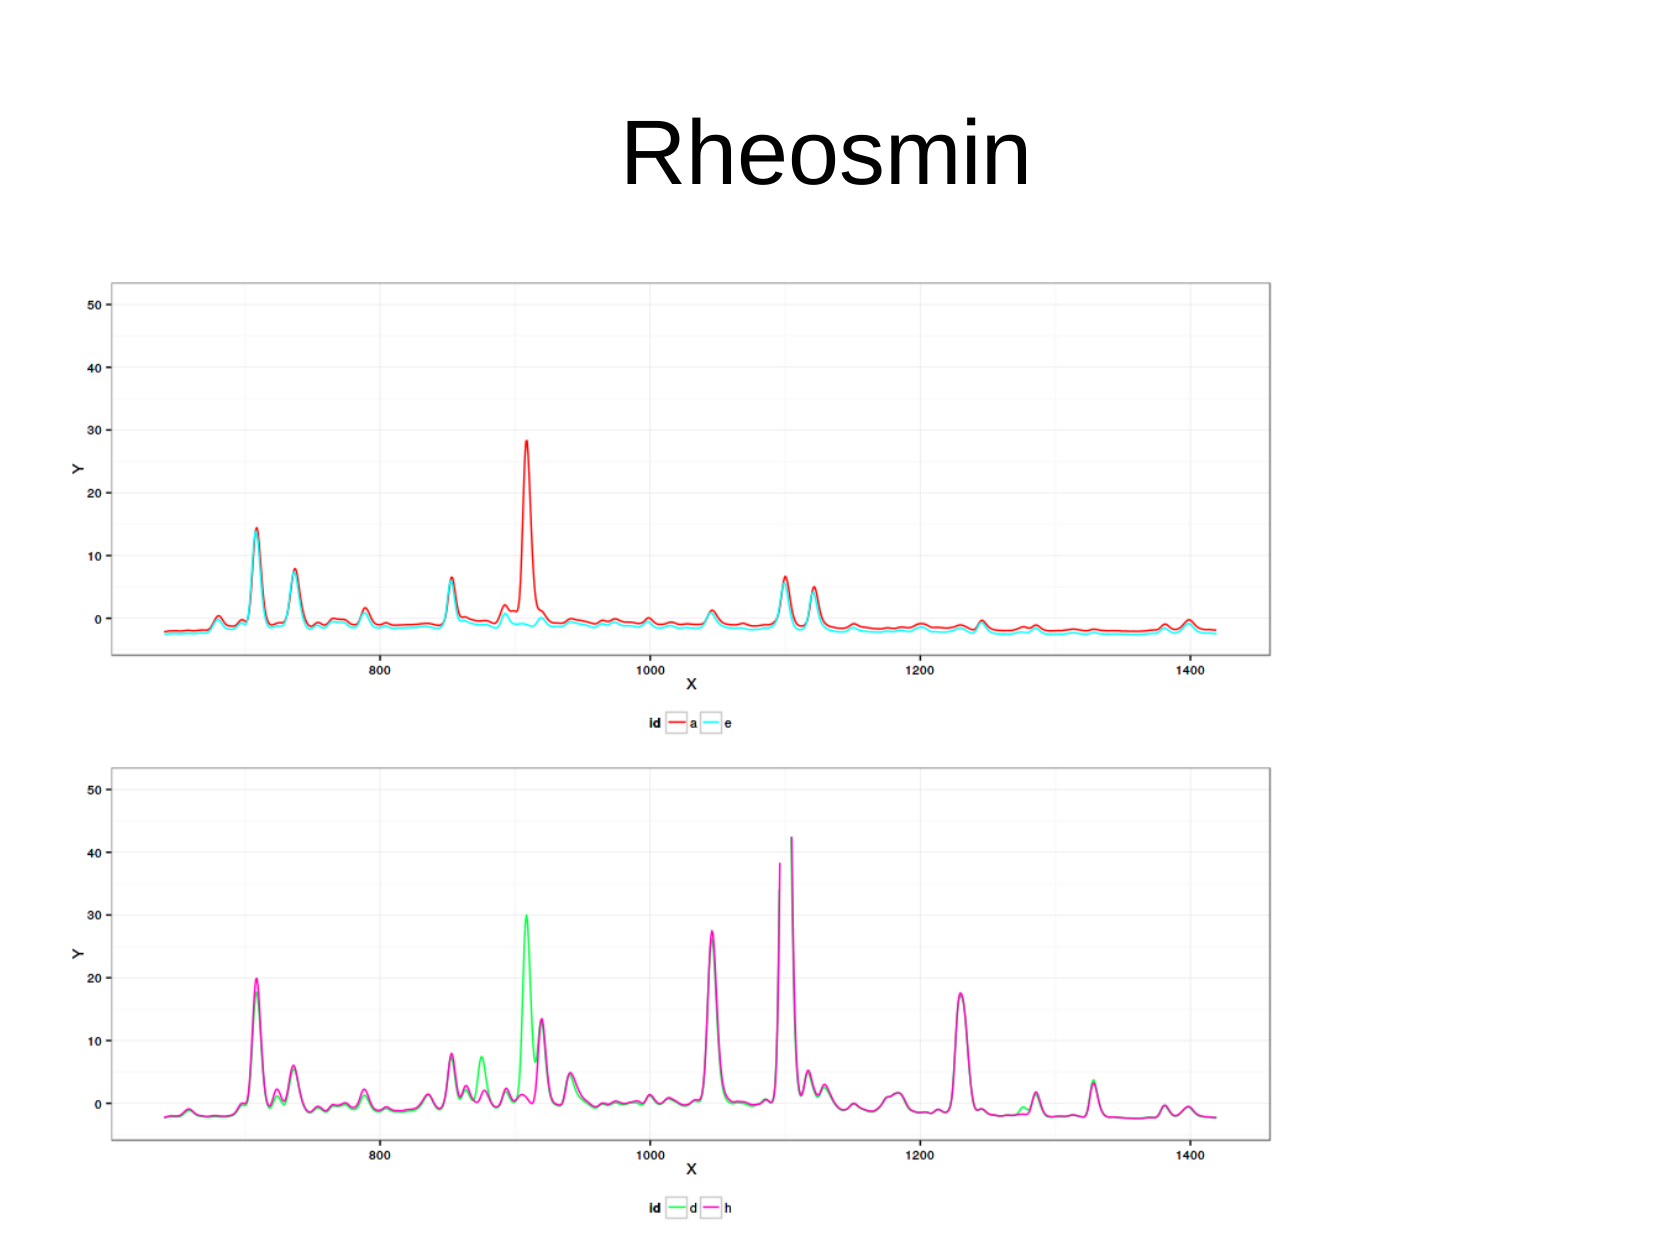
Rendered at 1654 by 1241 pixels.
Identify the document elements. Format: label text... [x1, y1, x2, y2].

picture [59, 265, 1288, 1241]
title Rheosmin [82, 49, 1571, 257]
